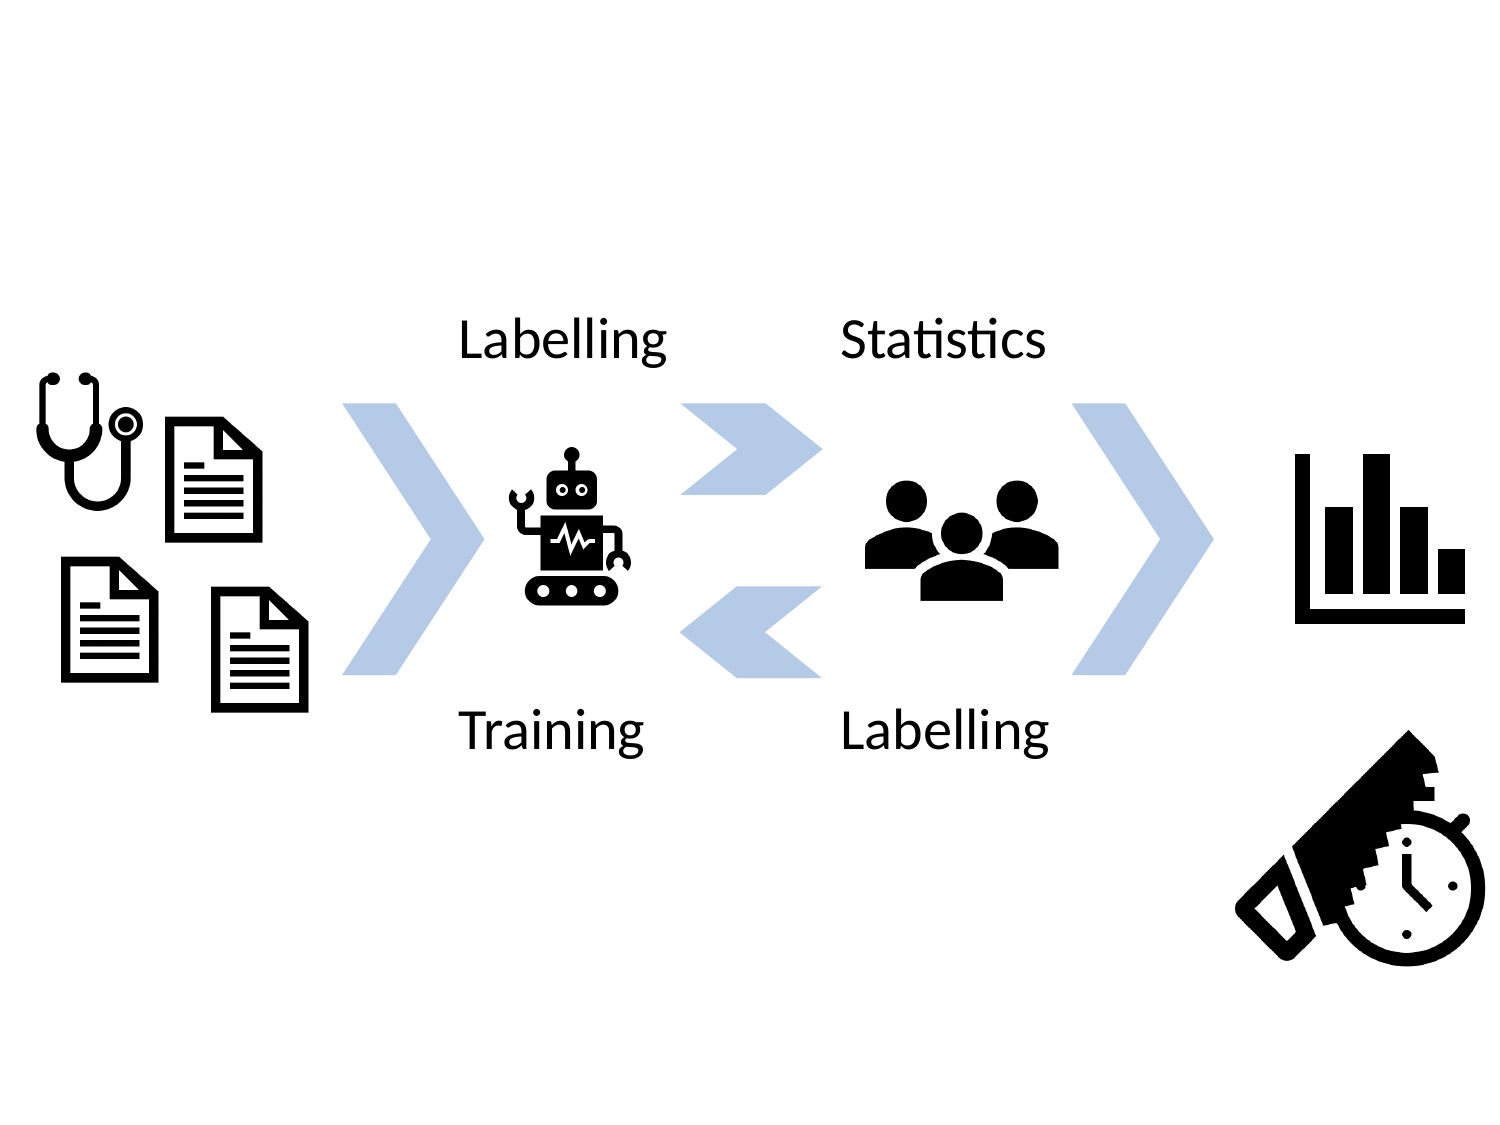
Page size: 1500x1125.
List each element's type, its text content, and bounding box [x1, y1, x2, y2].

picture [478, 435, 665, 623]
text_box Labelling [834, 684, 1216, 769]
text_box Statistics [834, 292, 1216, 378]
picture [851, 430, 1072, 651]
picture [1260, 419, 1500, 659]
picture [1211, 719, 1500, 987]
text_box [680, 403, 823, 495]
text_box [342, 403, 478, 676]
text_box [679, 586, 822, 679]
picture [14, 366, 335, 725]
text_box [1071, 403, 1214, 676]
text_box Labelling [443, 292, 834, 378]
text_box Training [443, 684, 834, 769]
